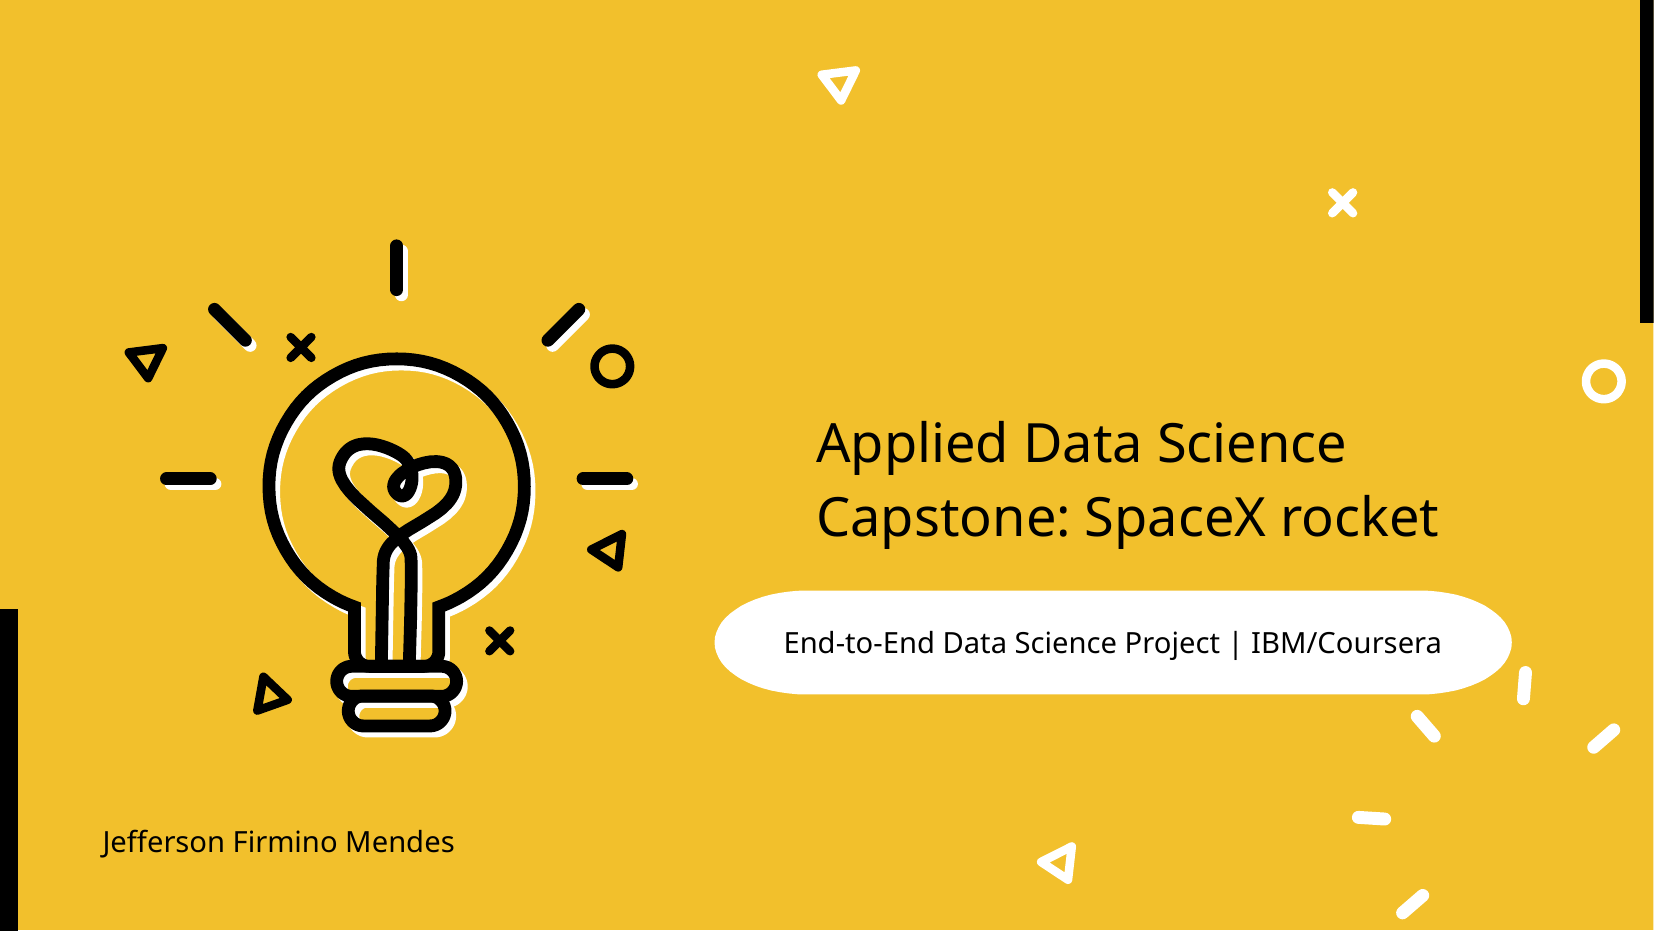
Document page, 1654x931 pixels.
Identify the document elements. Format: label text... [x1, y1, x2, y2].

title Applied Data Science Capstone: SpaceX rocket [816, 404, 1454, 553]
text_box Jefferson Firmino Mendes [102, 800, 763, 881]
text_box End-to-End Data Science Project | IBM/Coursera [714, 590, 1512, 695]
